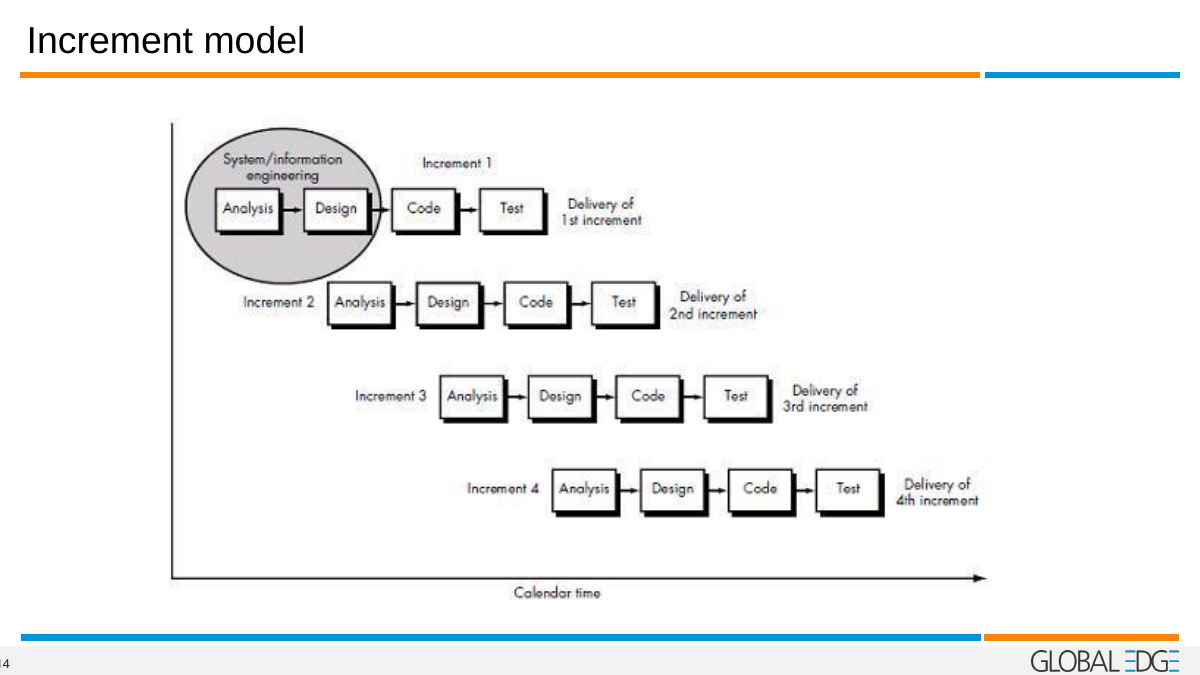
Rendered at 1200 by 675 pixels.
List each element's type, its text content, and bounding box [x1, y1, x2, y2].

picture [1031, 650, 1179, 672]
picture [145, 106, 1004, 615]
text_box Increment model [11, 11, 378, 69]
